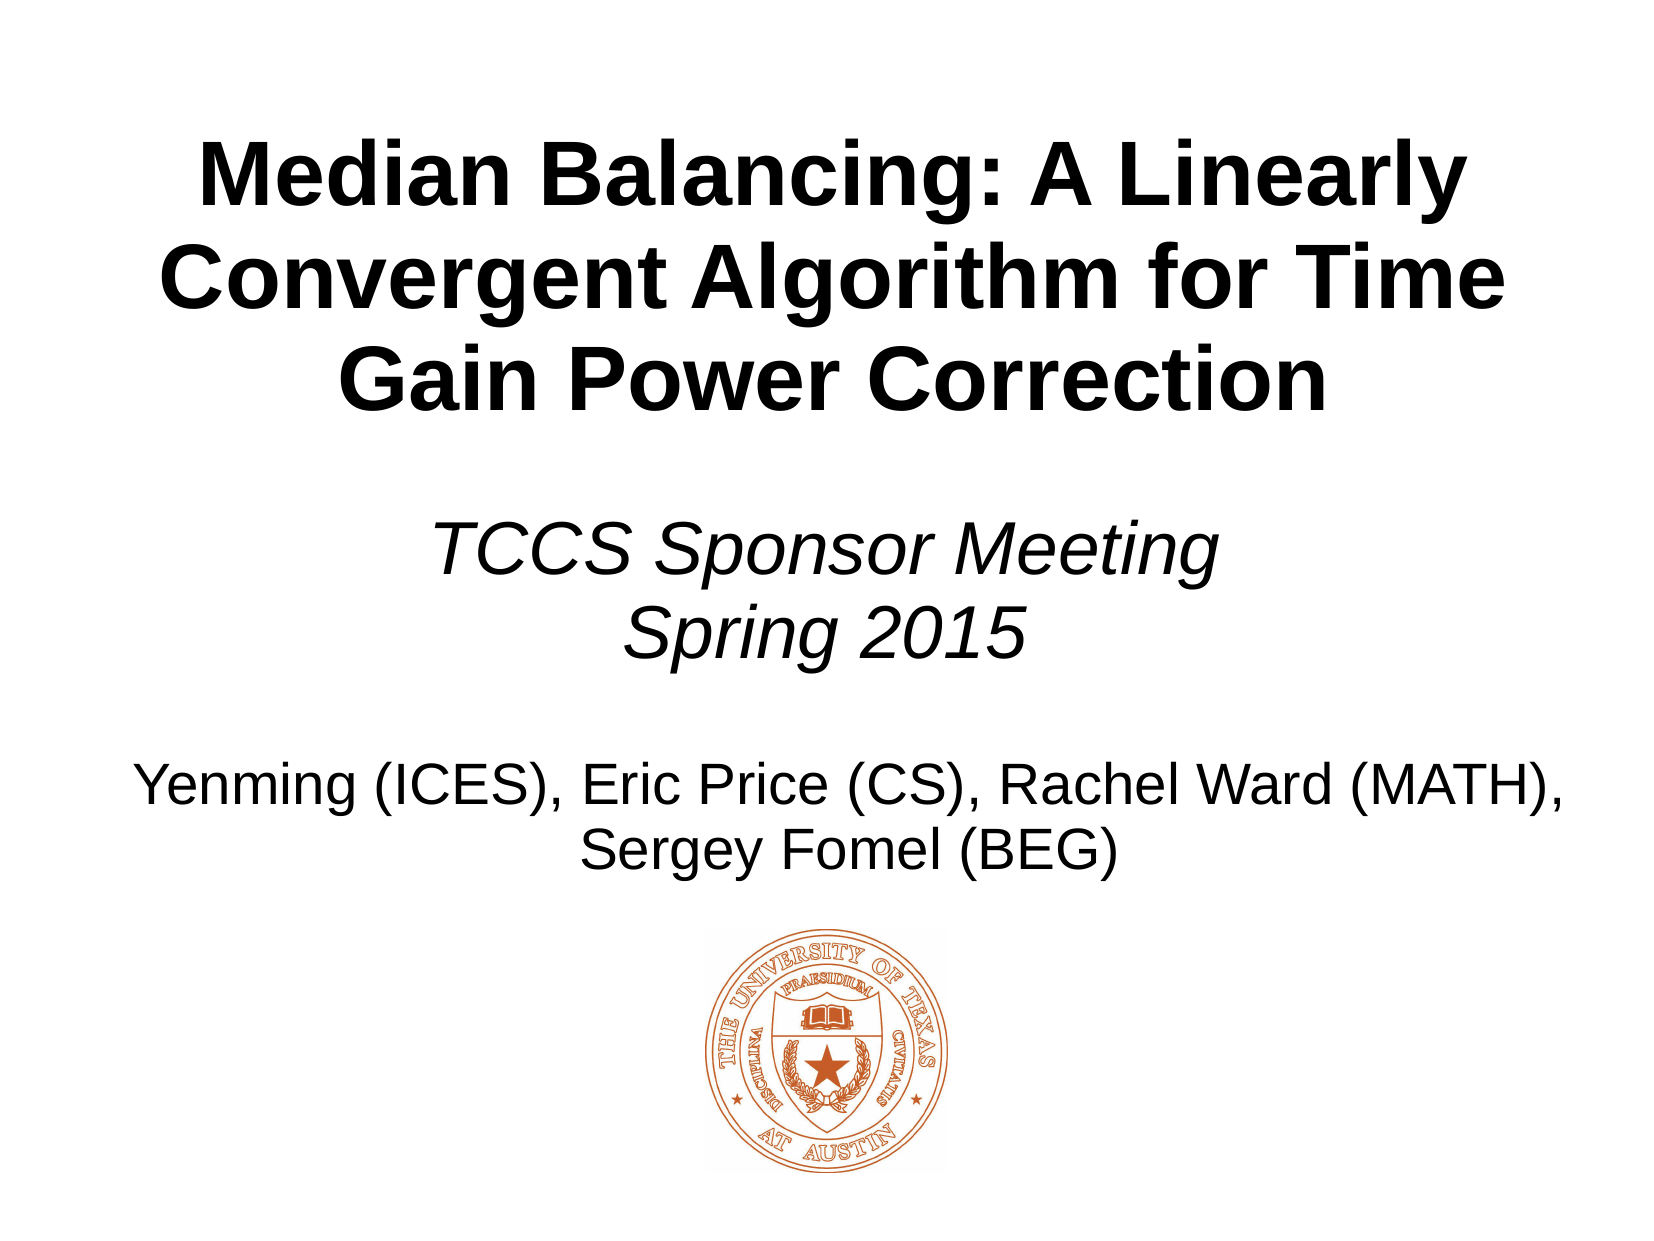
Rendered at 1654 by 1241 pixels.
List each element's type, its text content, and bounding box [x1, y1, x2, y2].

text_box TCCS Sponsor Meeting Spring 2015 [360, 499, 1291, 728]
text_box Yenming (ICES), Eric Price (CS), Rachel Ward (MATH), Sergey Fomel (BEG) [109, 744, 1591, 890]
picture [705, 929, 948, 1173]
title Median Balancing: A Linearly Convergent Algorithm for Time Gain Power Correction [90, 71, 1579, 482]
